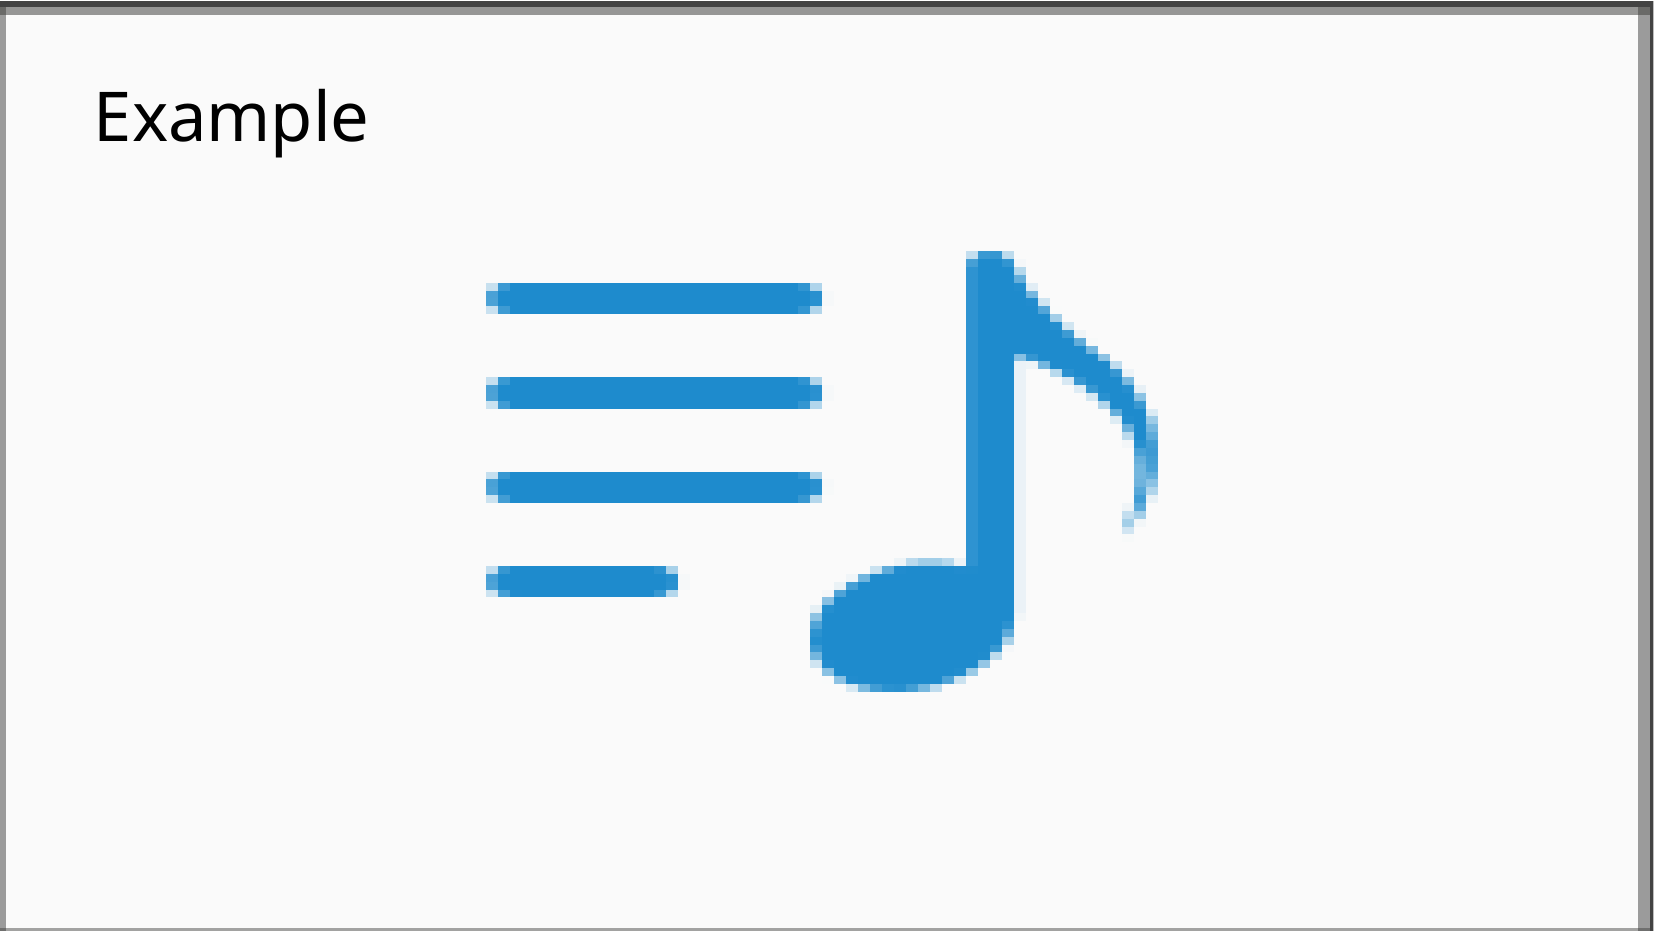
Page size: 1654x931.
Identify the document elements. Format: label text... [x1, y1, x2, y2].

text_box [0, 0, 1654, 931]
title Example [82, 37, 381, 193]
